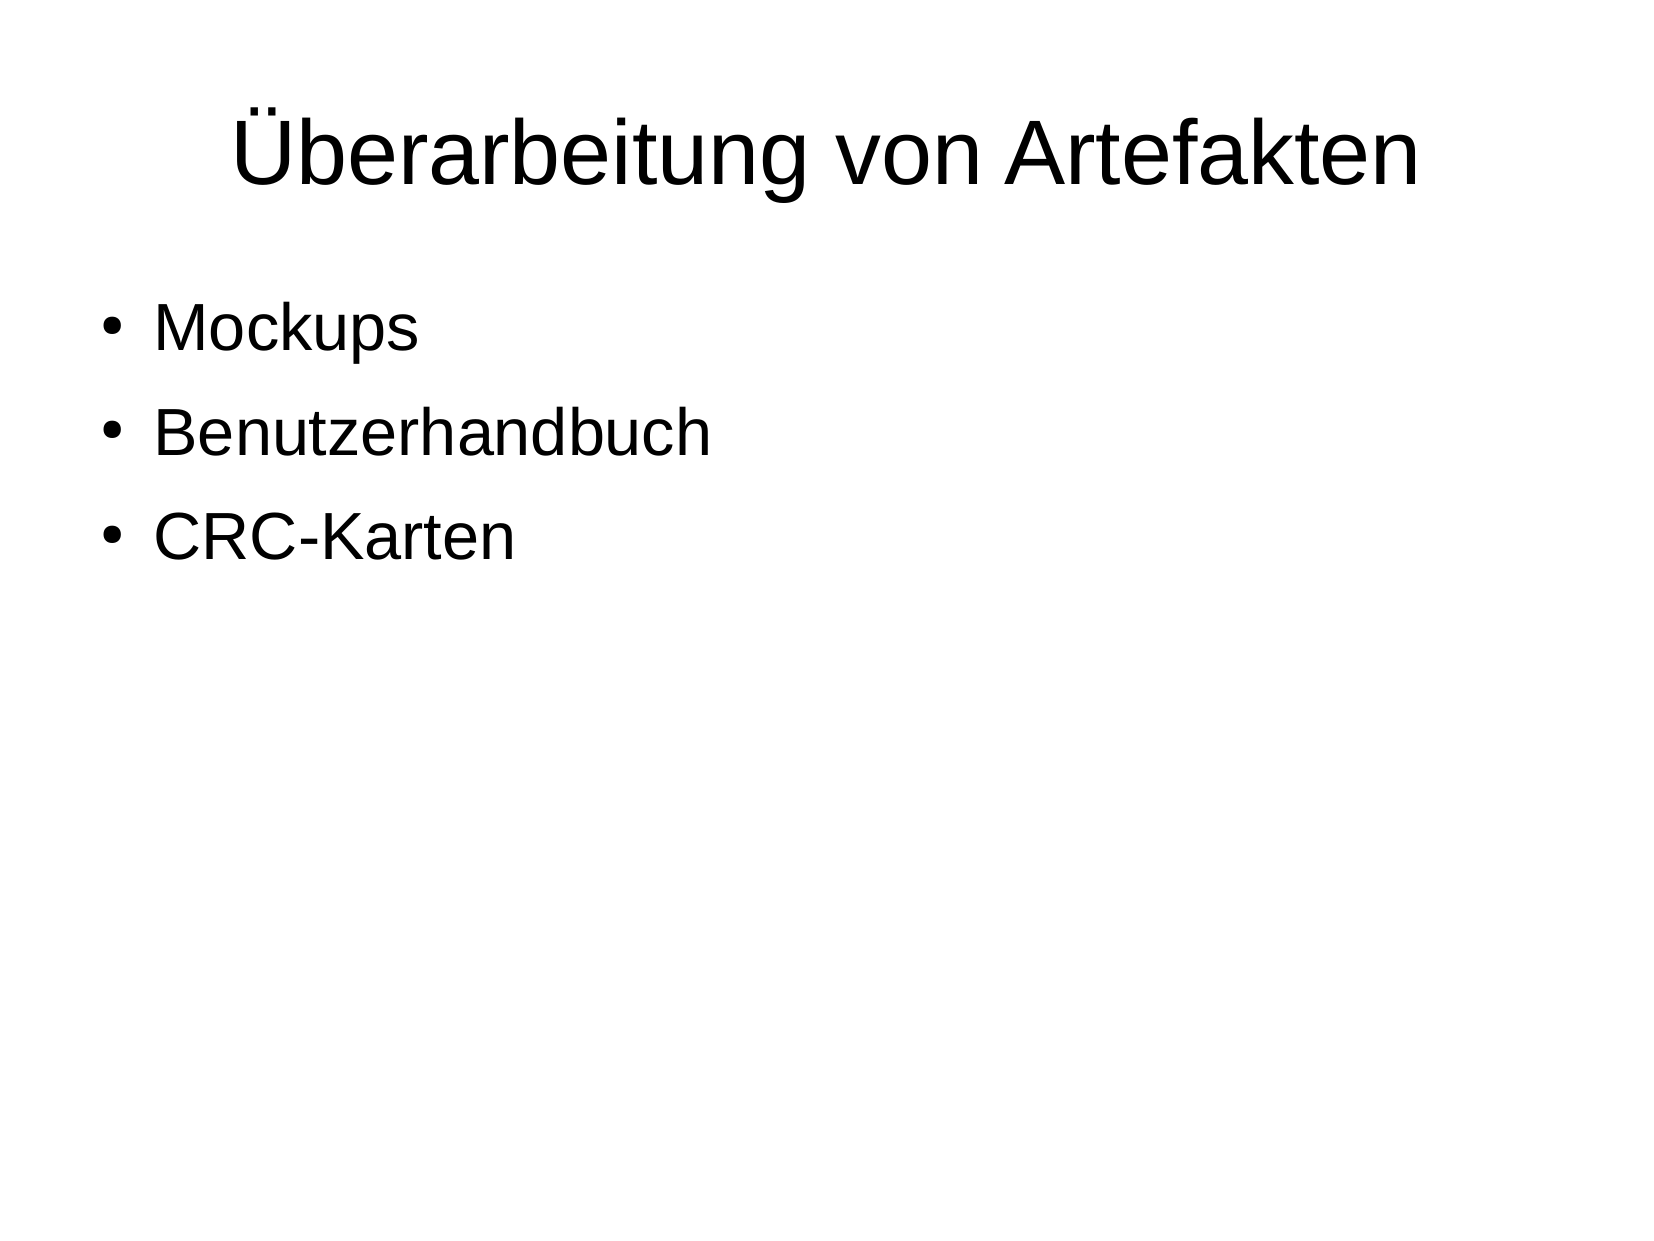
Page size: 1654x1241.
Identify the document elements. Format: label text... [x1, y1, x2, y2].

list Mockups Benutzerhandbuch CRC-Karten [82, 290, 1571, 1010]
title Überarbeitung von Artefakten [82, 49, 1571, 257]
